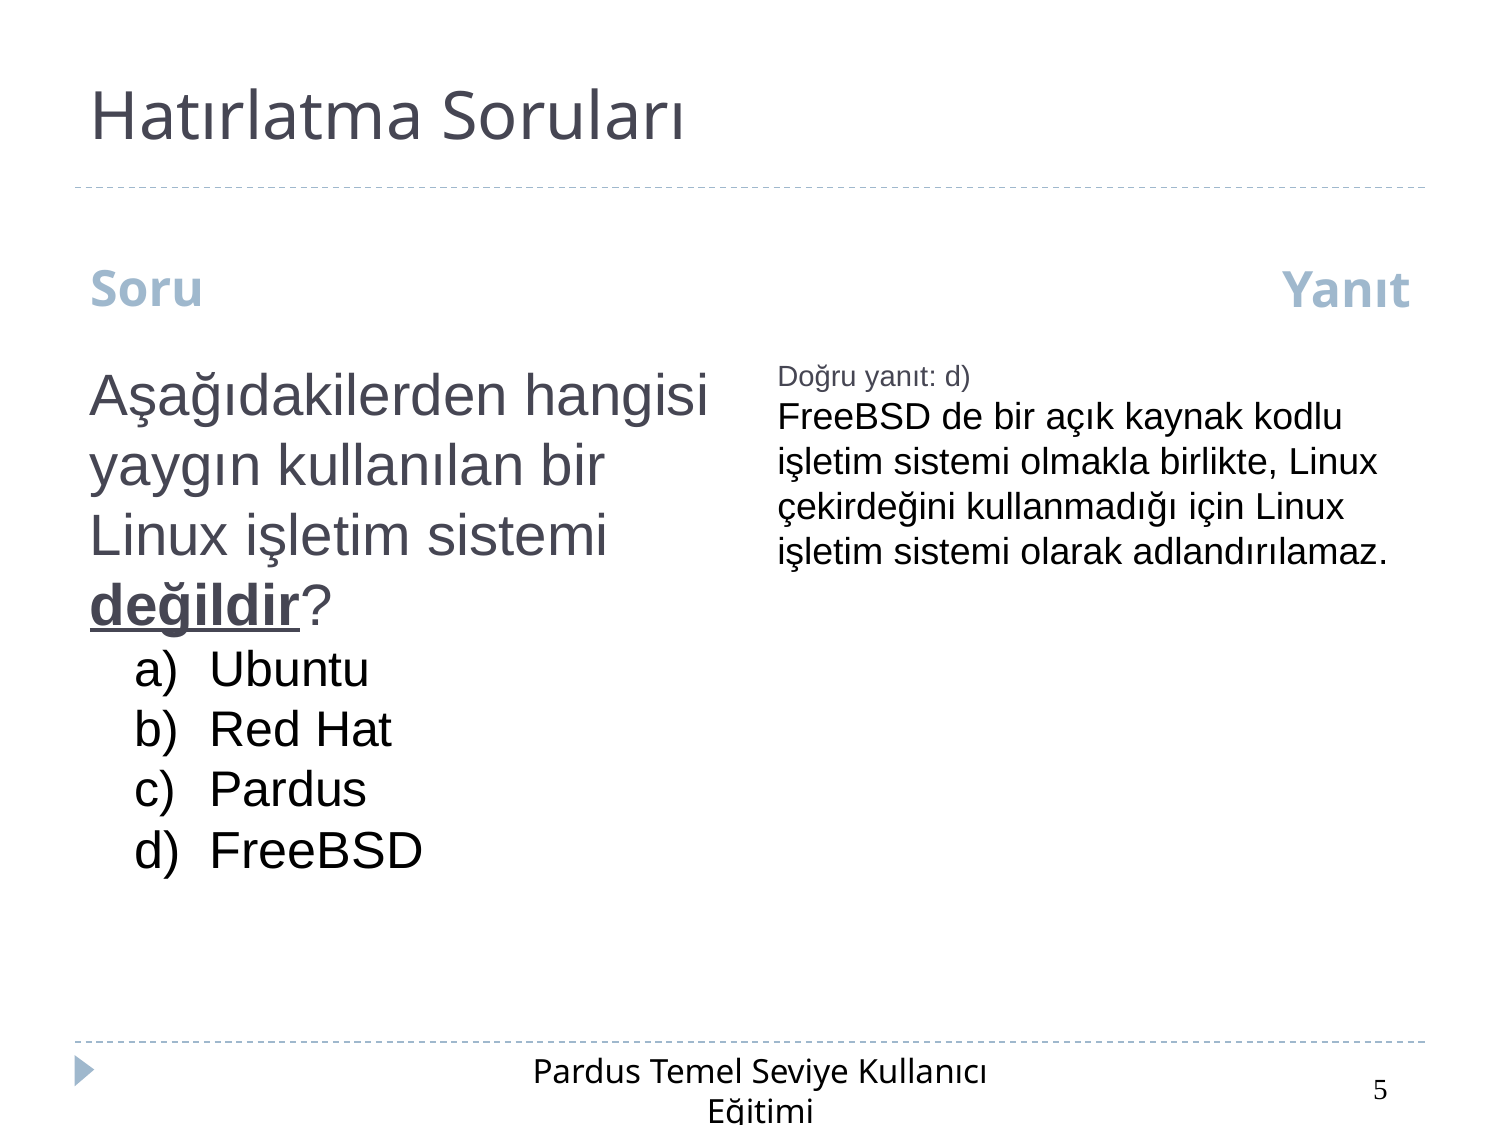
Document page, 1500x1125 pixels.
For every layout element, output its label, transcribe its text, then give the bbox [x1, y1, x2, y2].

title Hatırlatma Soruları [75, 37, 1425, 188]
list Aşağıdakilerden hangisi yaygın kullanılan bir Linux işletim sistemi değildir? Ubuntu Red Hat Pardus FreeBSD [75, 350, 738, 1013]
list Soru [75, 210, 738, 324]
list Doğru yanıt: d) FreeBSD de bir açık kaynak kodlu işletim sistemi olmakla birlikte, Linux çekirdeğini kullanmadığı için Linux işletim sistemi olarak adlandırılamaz. [762, 350, 1425, 1013]
list Yanıt [762, 212, 1426, 325]
